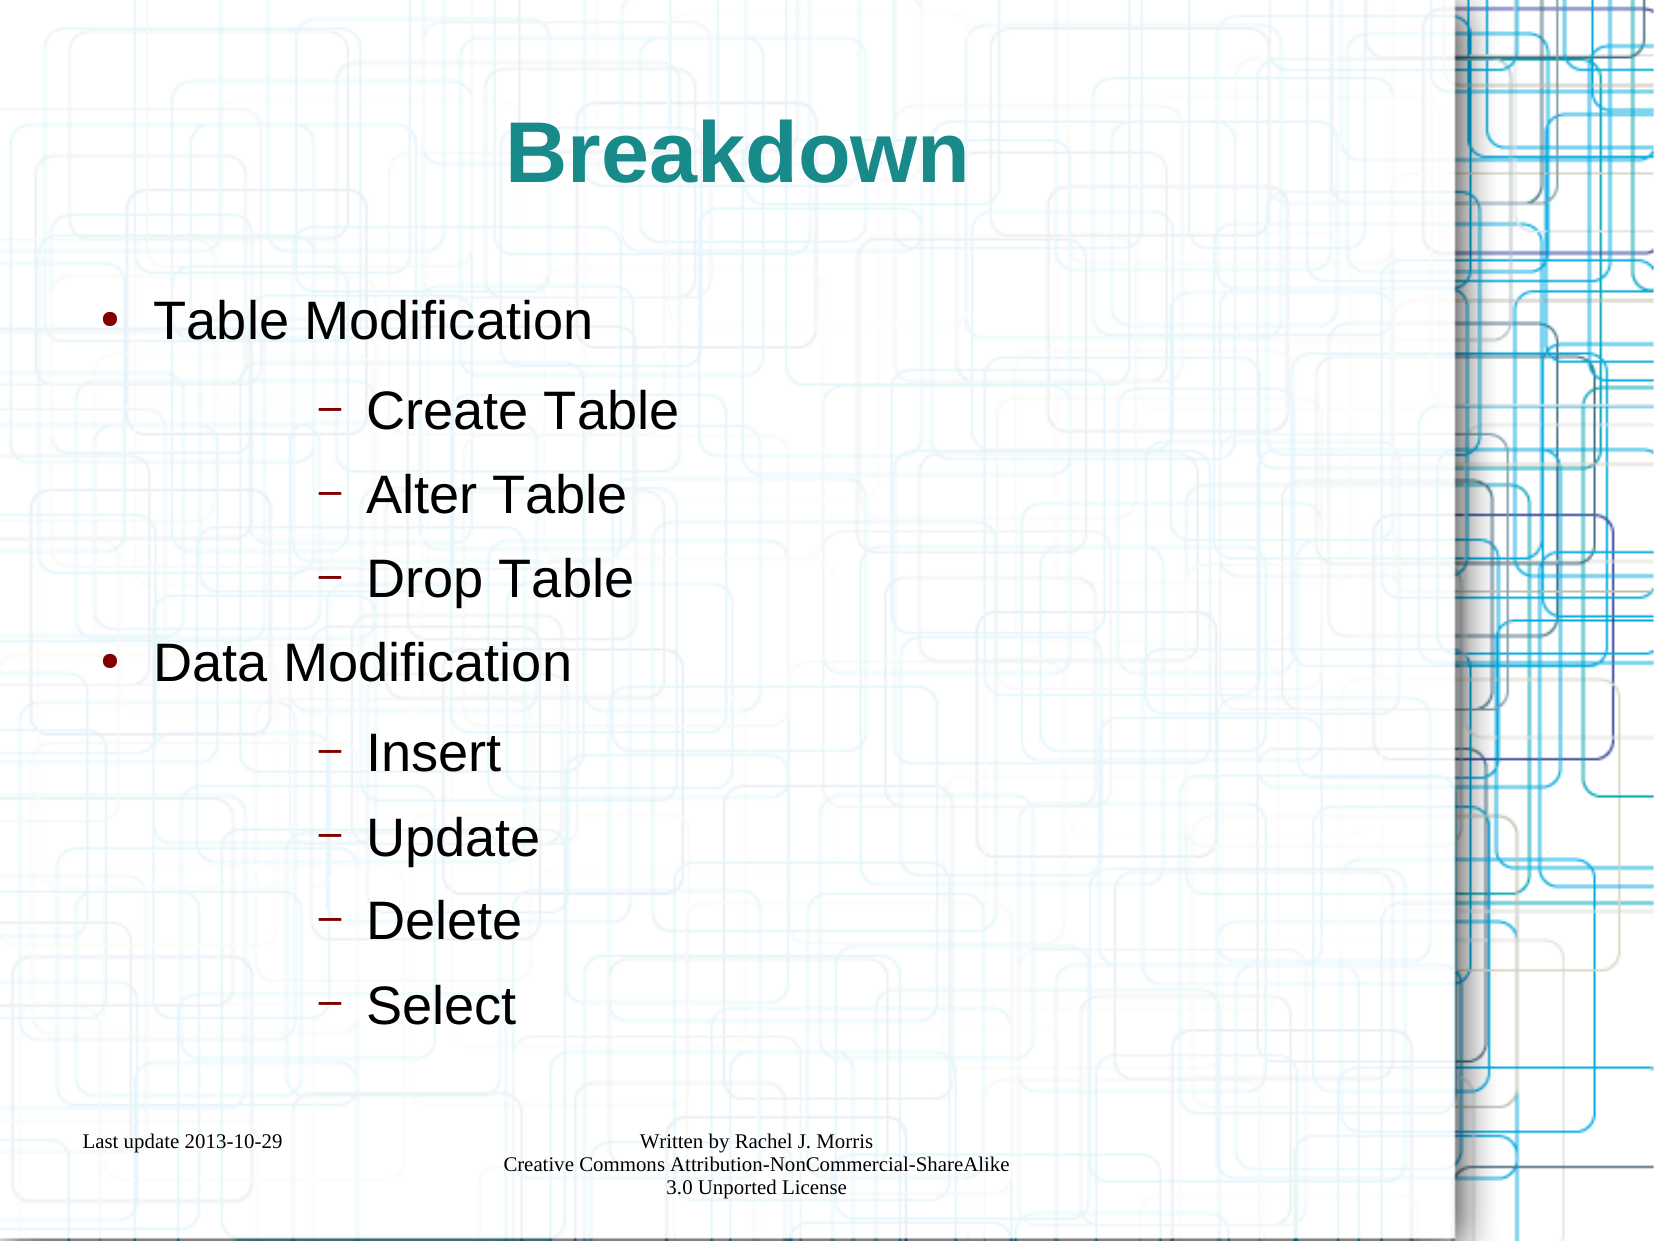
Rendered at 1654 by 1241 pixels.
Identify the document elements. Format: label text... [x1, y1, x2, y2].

picture [0, 0, 1654, 1241]
list Table Modification Create Table Alter Table Drop Table Data Modification Insert Update Delete Select [82, 290, 1418, 1036]
title Breakdown [59, 49, 1418, 257]
